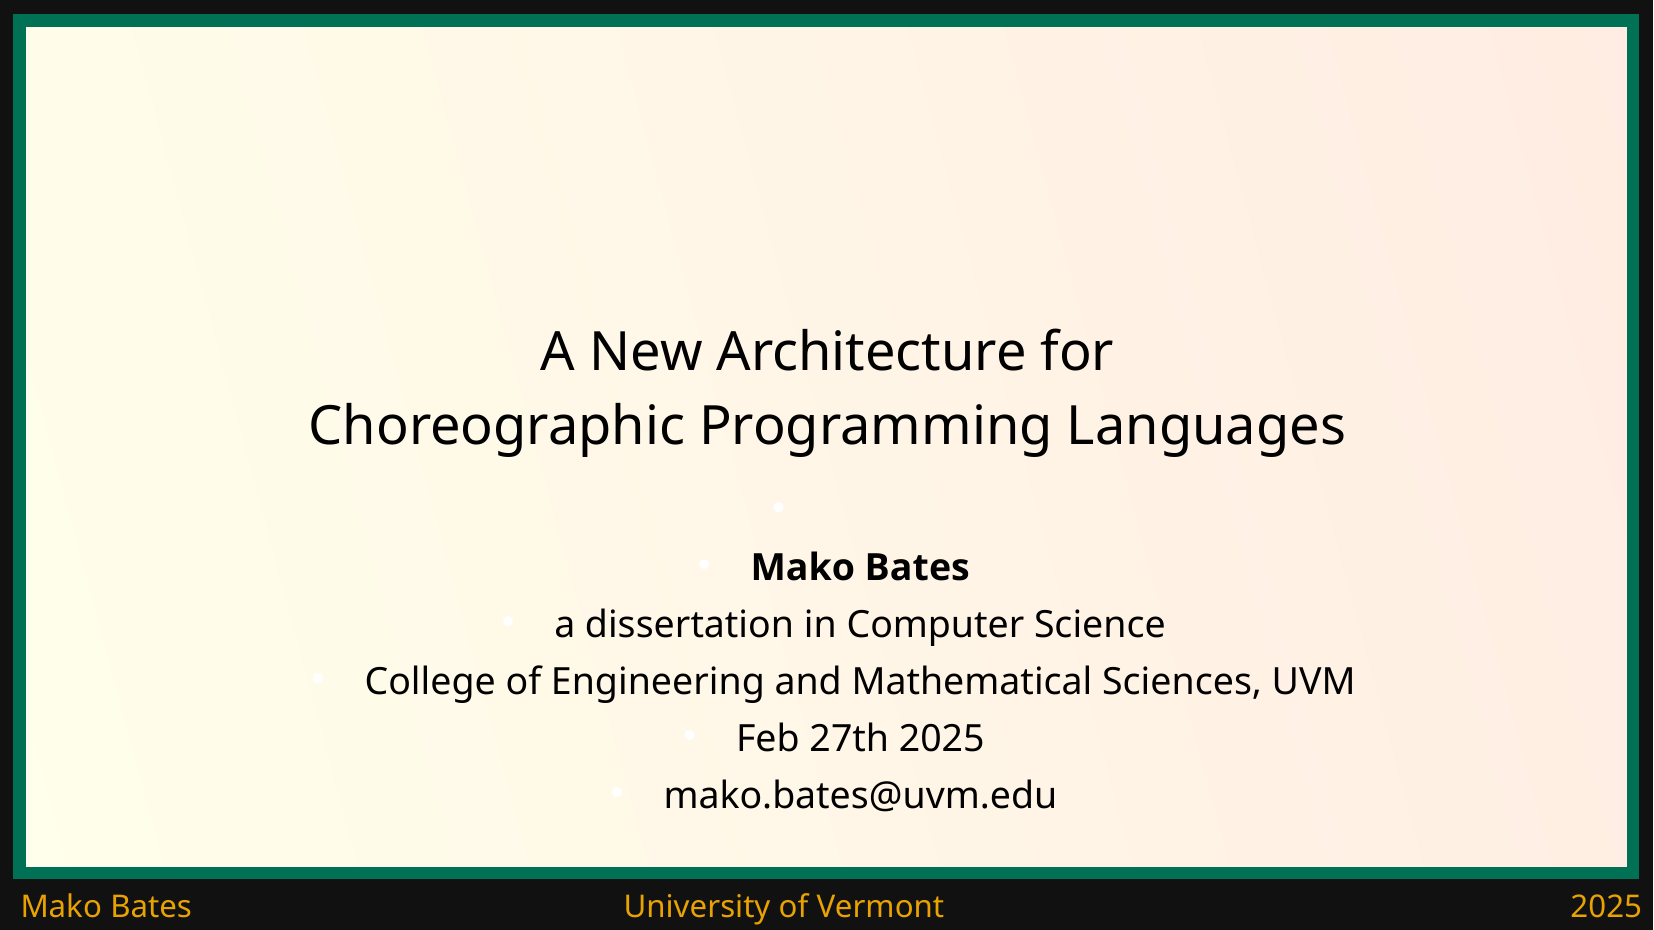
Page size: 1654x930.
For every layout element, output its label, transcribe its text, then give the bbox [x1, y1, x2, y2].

list Mako Bates a dissertation in Computer Science College of Engineering and Mathematical Sciences, UVM Feb 27th 2025 mako.bates@uvm.edu [57, 483, 1593, 930]
title A New Architecture for Choreographic Programming Languages [58, 69, 1597, 461]
